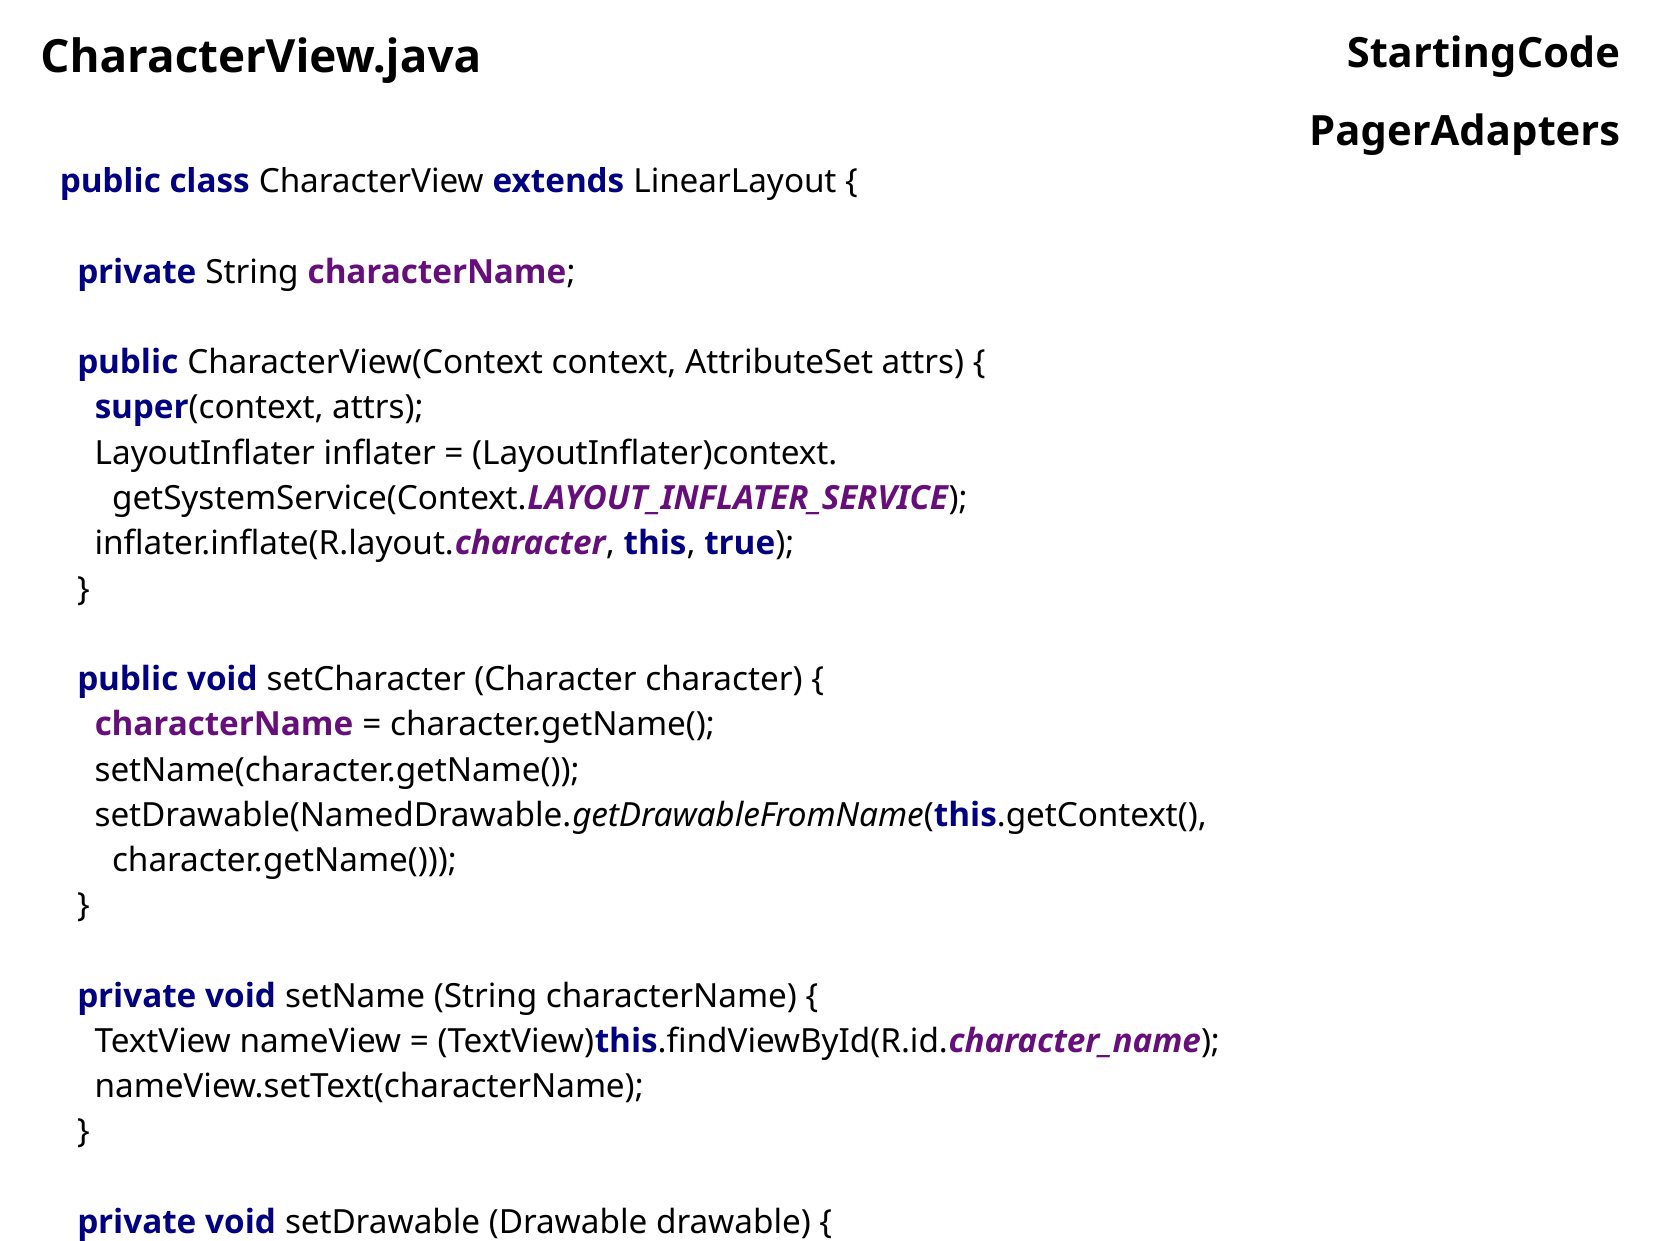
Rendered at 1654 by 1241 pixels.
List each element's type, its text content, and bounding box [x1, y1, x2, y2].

table_cell PagerAdapters [831, 94, 1635, 166]
table_cell [26, 94, 830, 166]
table_header StartingCode [831, 16, 1635, 93]
table_header CharacterView.java [26, 16, 830, 93]
text_box public class CharacterView extends LinearLayout { private String characterName; public CharacterView(Context context, AttributeSet attrs) { super(context, attrs); LayoutInflater inflater = (LayoutInflater)context. getSystemService(Context.LAYOUT_INFLATER_SERVICE); inflater.inflate(R.layout.character, this, true); } public void setCharacter (Character character) { characterName = character.getName(); setName(character.getName()); setDrawable(NamedDrawable.getDrawableFromName(this.getContext(), character.getName())); } private void setName (String characterName) { TextView nameView = (TextView)this.findViewById(R.id.character_name); nameView.setText(characterName); } private void setDrawable (Drawable drawable) { ImageView imageView = (ImageView)this.findViewById(R.id.character_pict); imageView.setImageDrawable(drawable); } } [45, 167, 1621, 1241]
